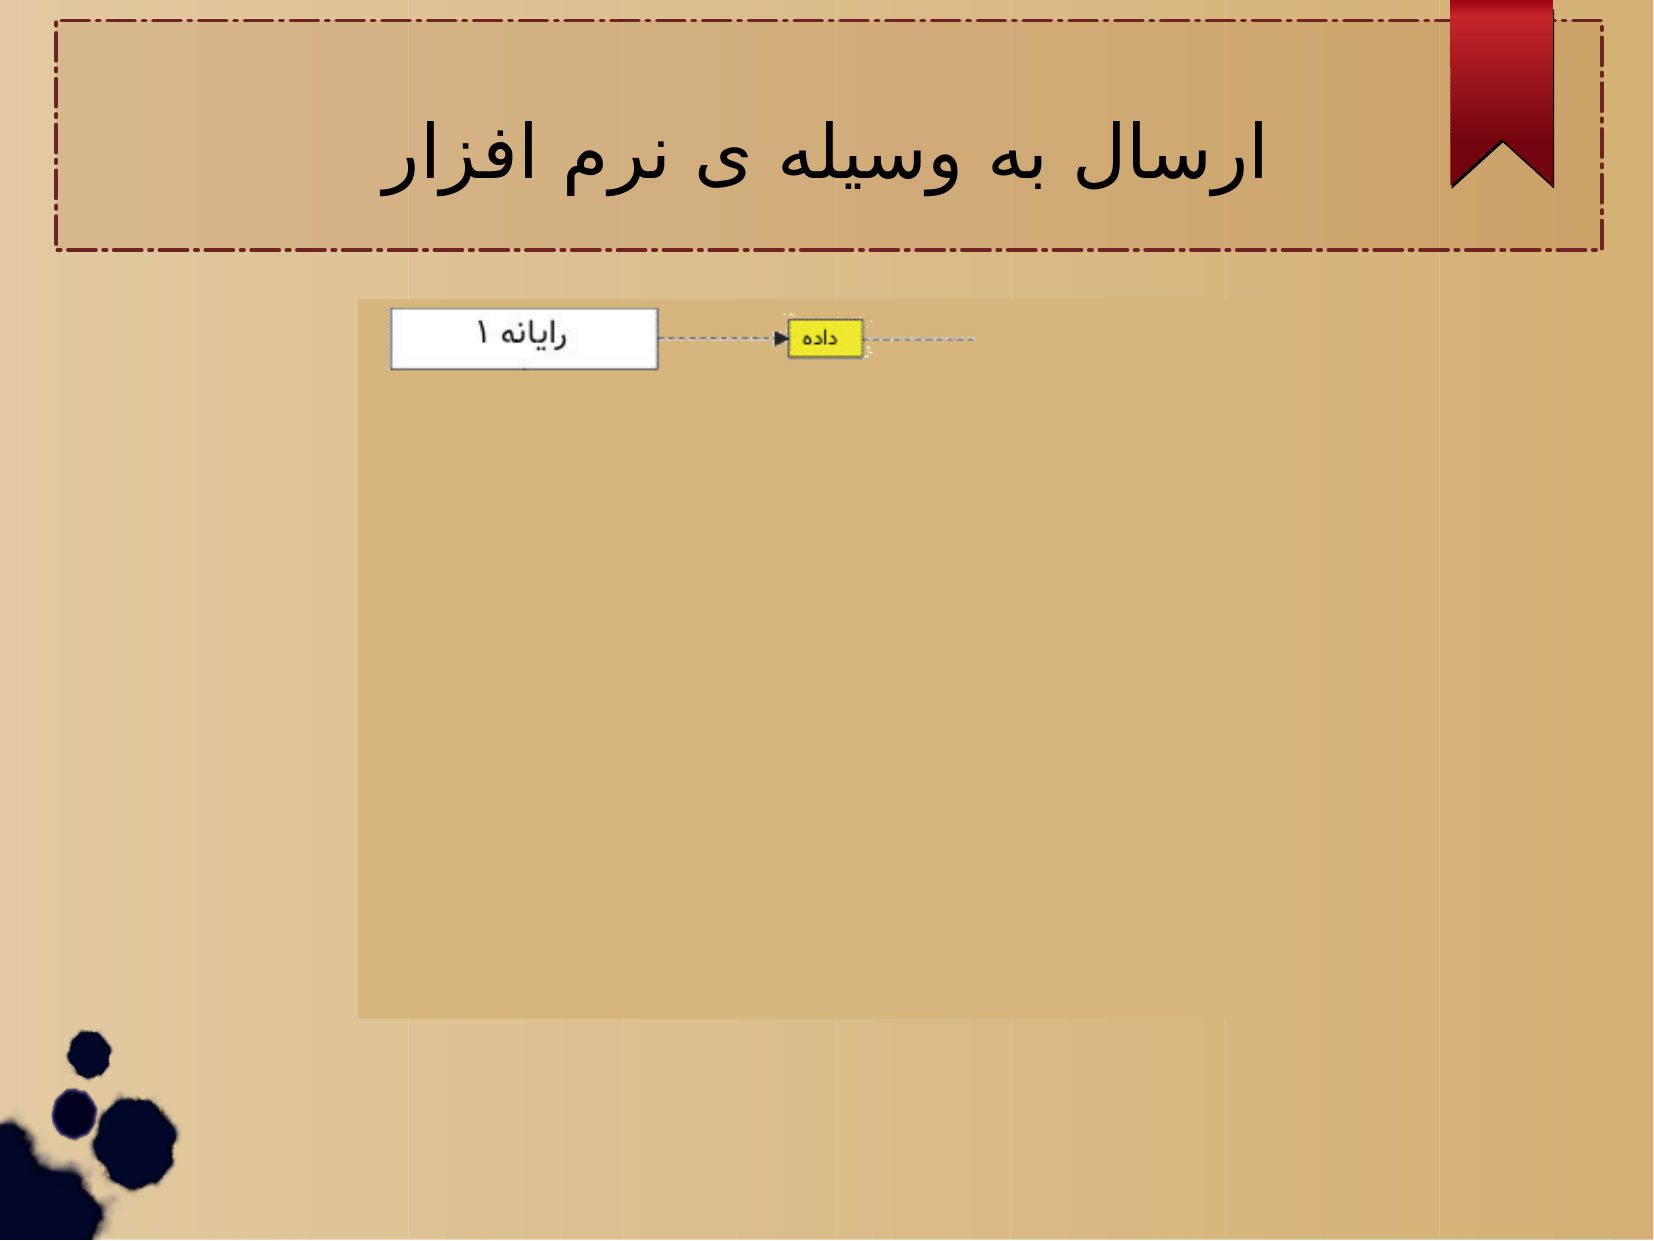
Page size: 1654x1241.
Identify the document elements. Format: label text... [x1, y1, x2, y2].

picture [358, 299, 1295, 1019]
title ارسال به وسیله ی نرم افزار [82, 49, 1571, 257]
